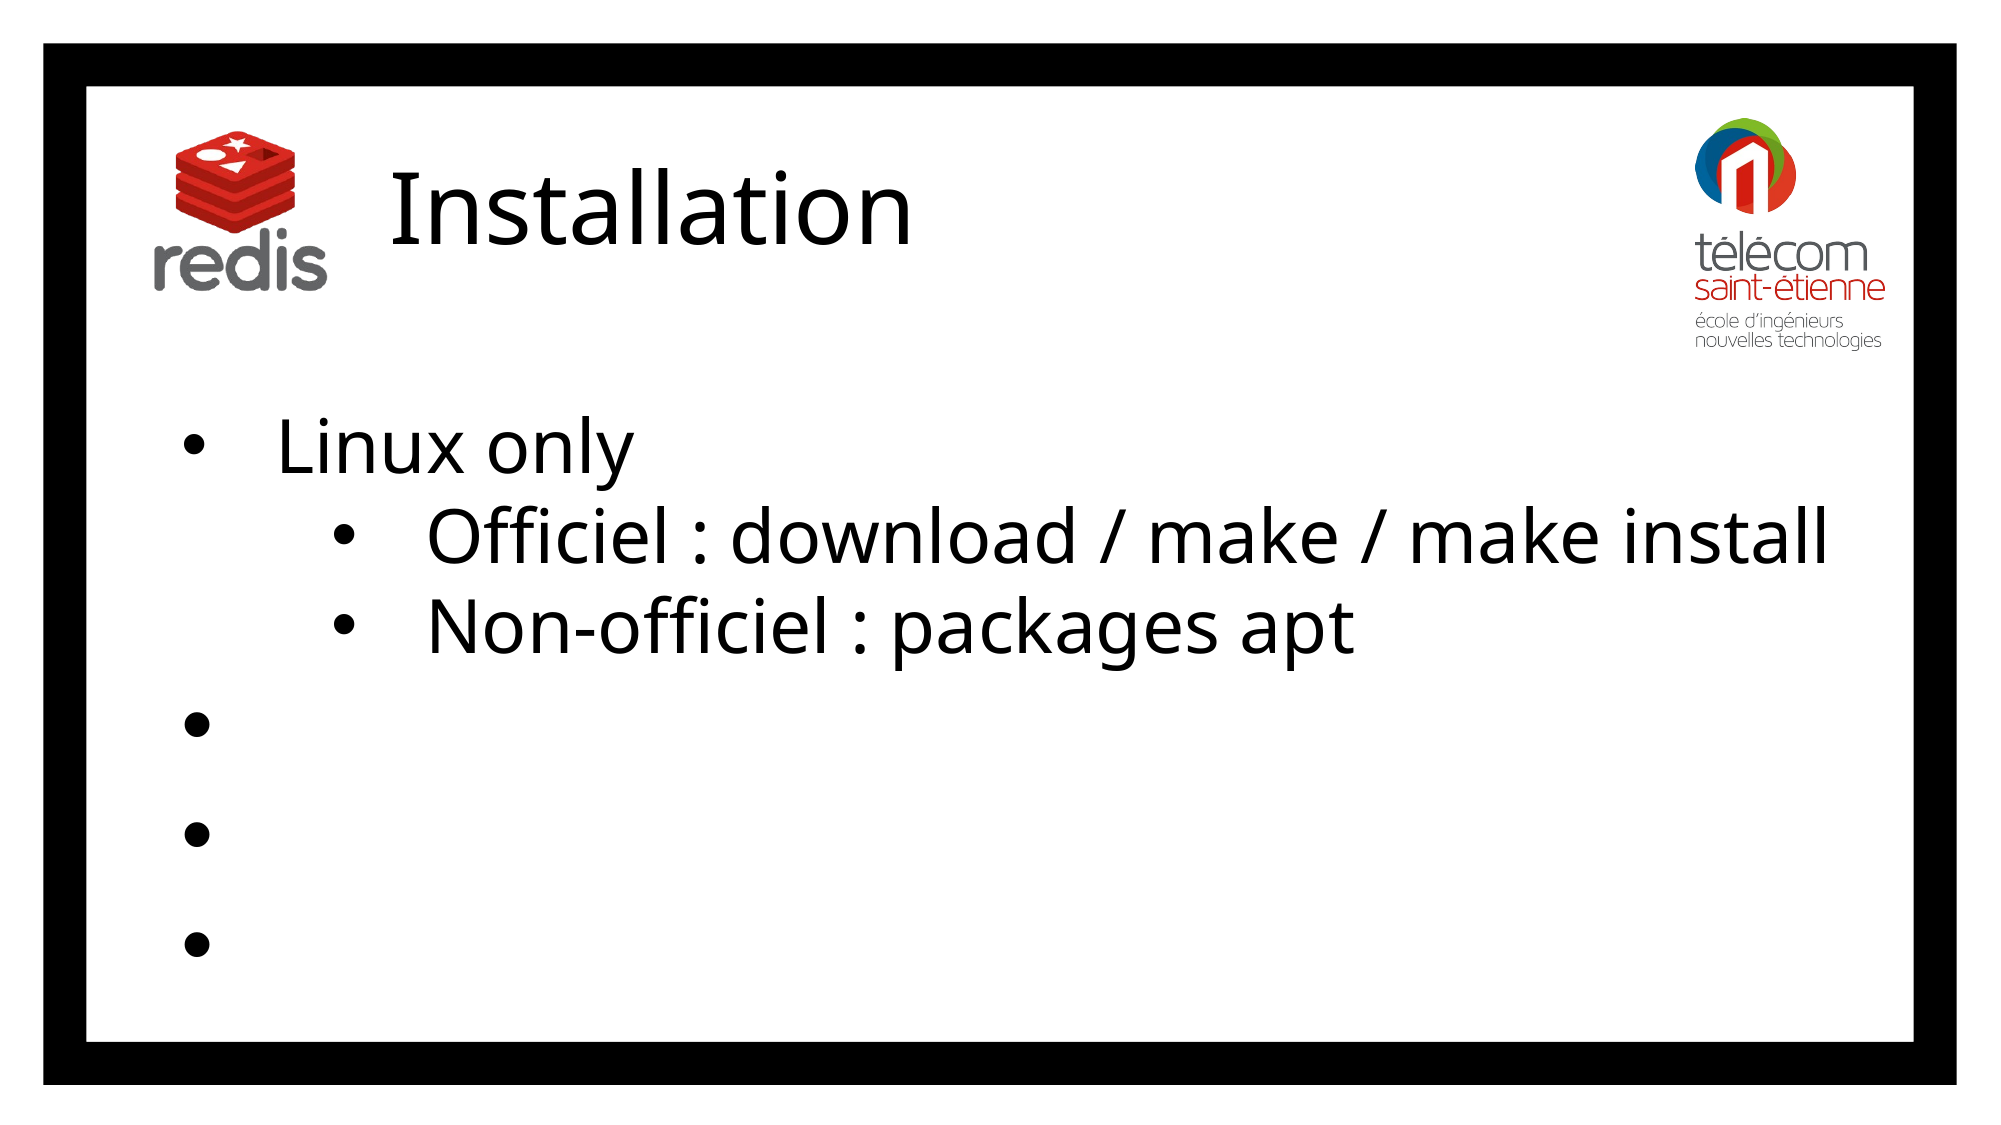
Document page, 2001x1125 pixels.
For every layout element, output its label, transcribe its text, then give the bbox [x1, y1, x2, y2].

picture [129, 116, 351, 304]
picture [1695, 118, 1885, 351]
text_box Linux only Officiel : download / make / make install Non-officiel : packages apt [166, 391, 1849, 1125]
title Installation [369, 138, 1849, 304]
picture [1715, 134, 1730, 138]
